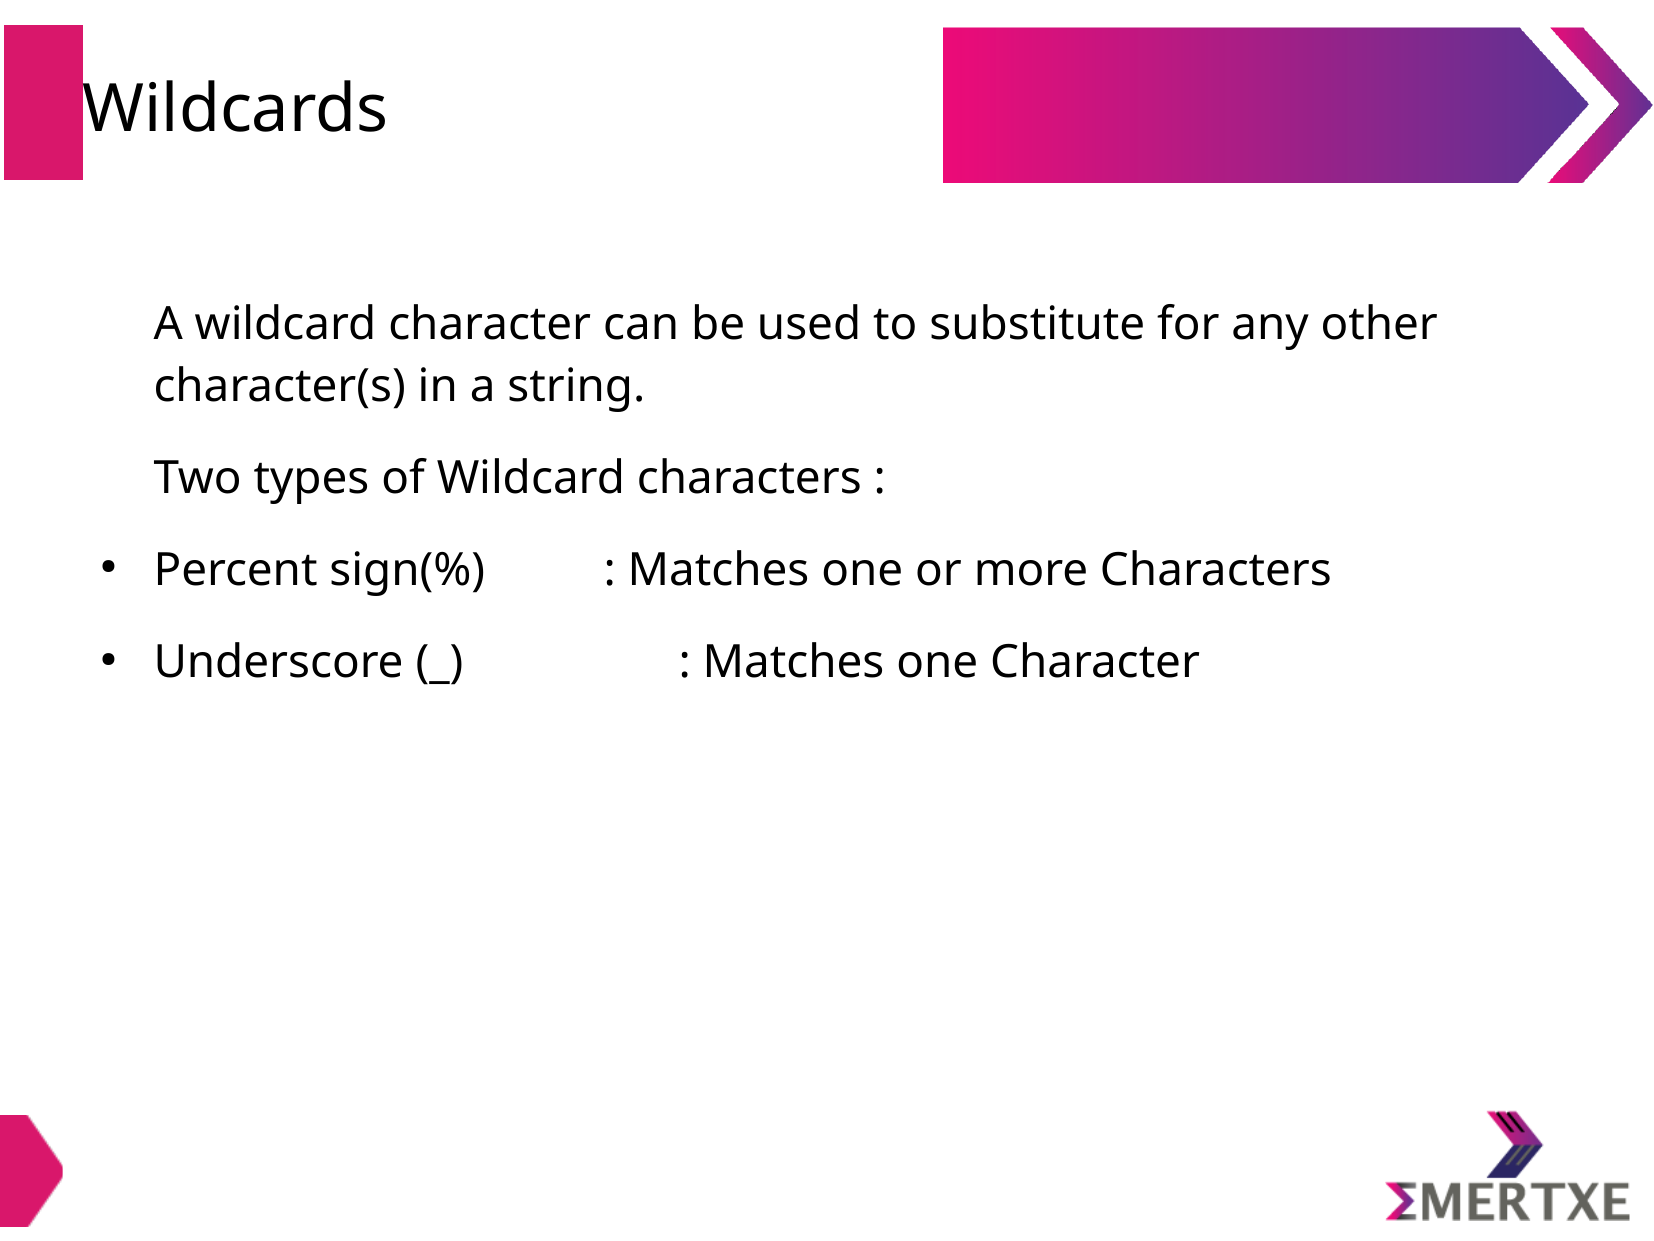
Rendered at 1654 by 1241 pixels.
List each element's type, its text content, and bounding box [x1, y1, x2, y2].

title Wildcards [82, 2, 1571, 210]
picture [1571, 27, 1653, 183]
list A wildcard character can be used to substitute for any other character(s) in a string. Two types of Wildcard characters : Percent sign(%) : Matches one or more Characters Underscore (_) : Matches one Character [82, 290, 1571, 1010]
picture [1385, 1107, 1631, 1221]
